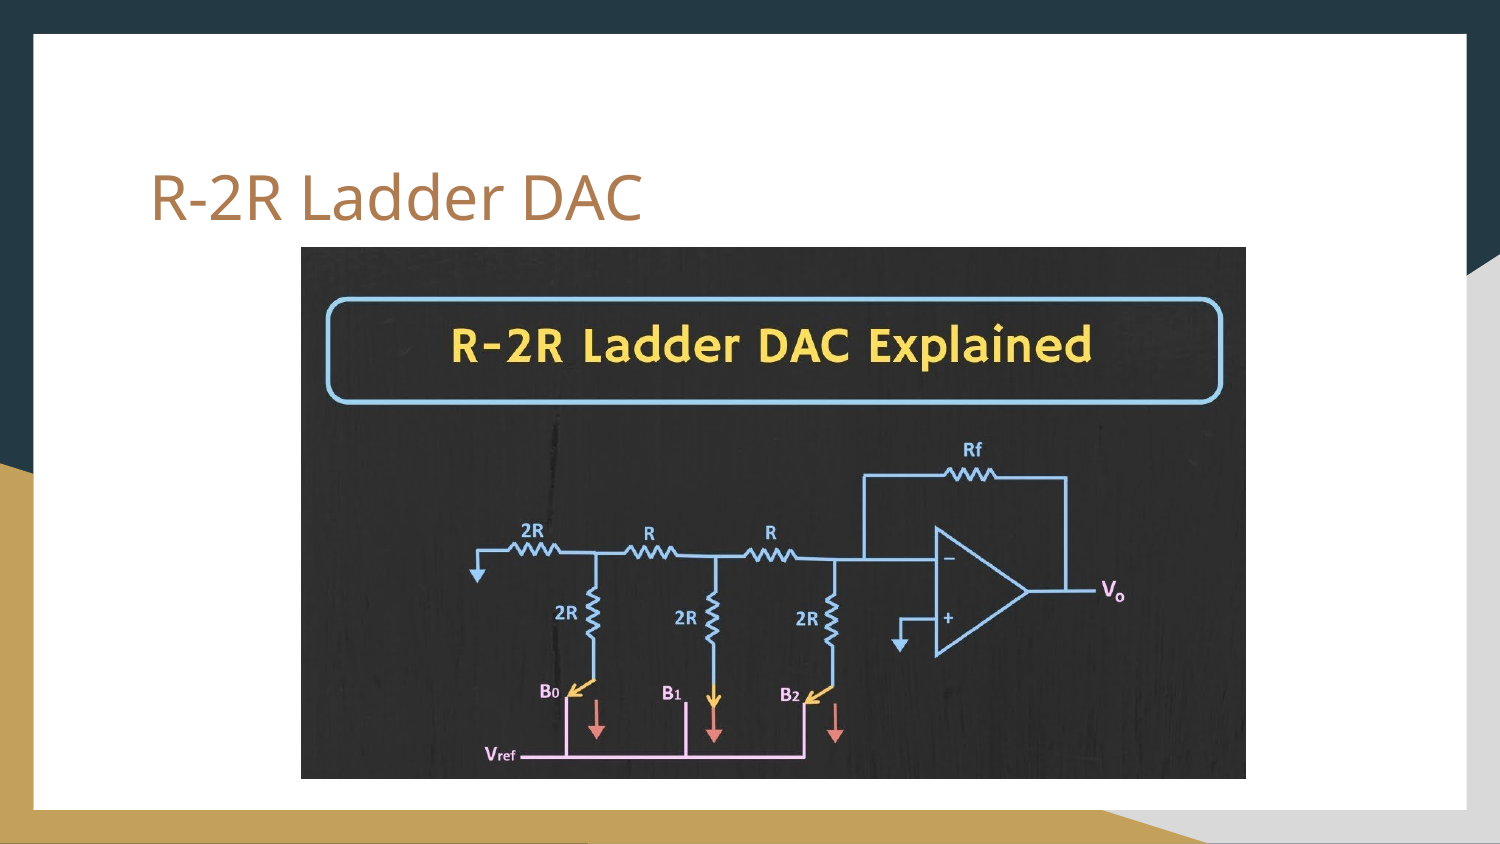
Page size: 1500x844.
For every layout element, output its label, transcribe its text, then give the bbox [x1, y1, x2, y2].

picture [301, 247, 1246, 779]
title R-2R Ladder DAC [134, 138, 1366, 296]
